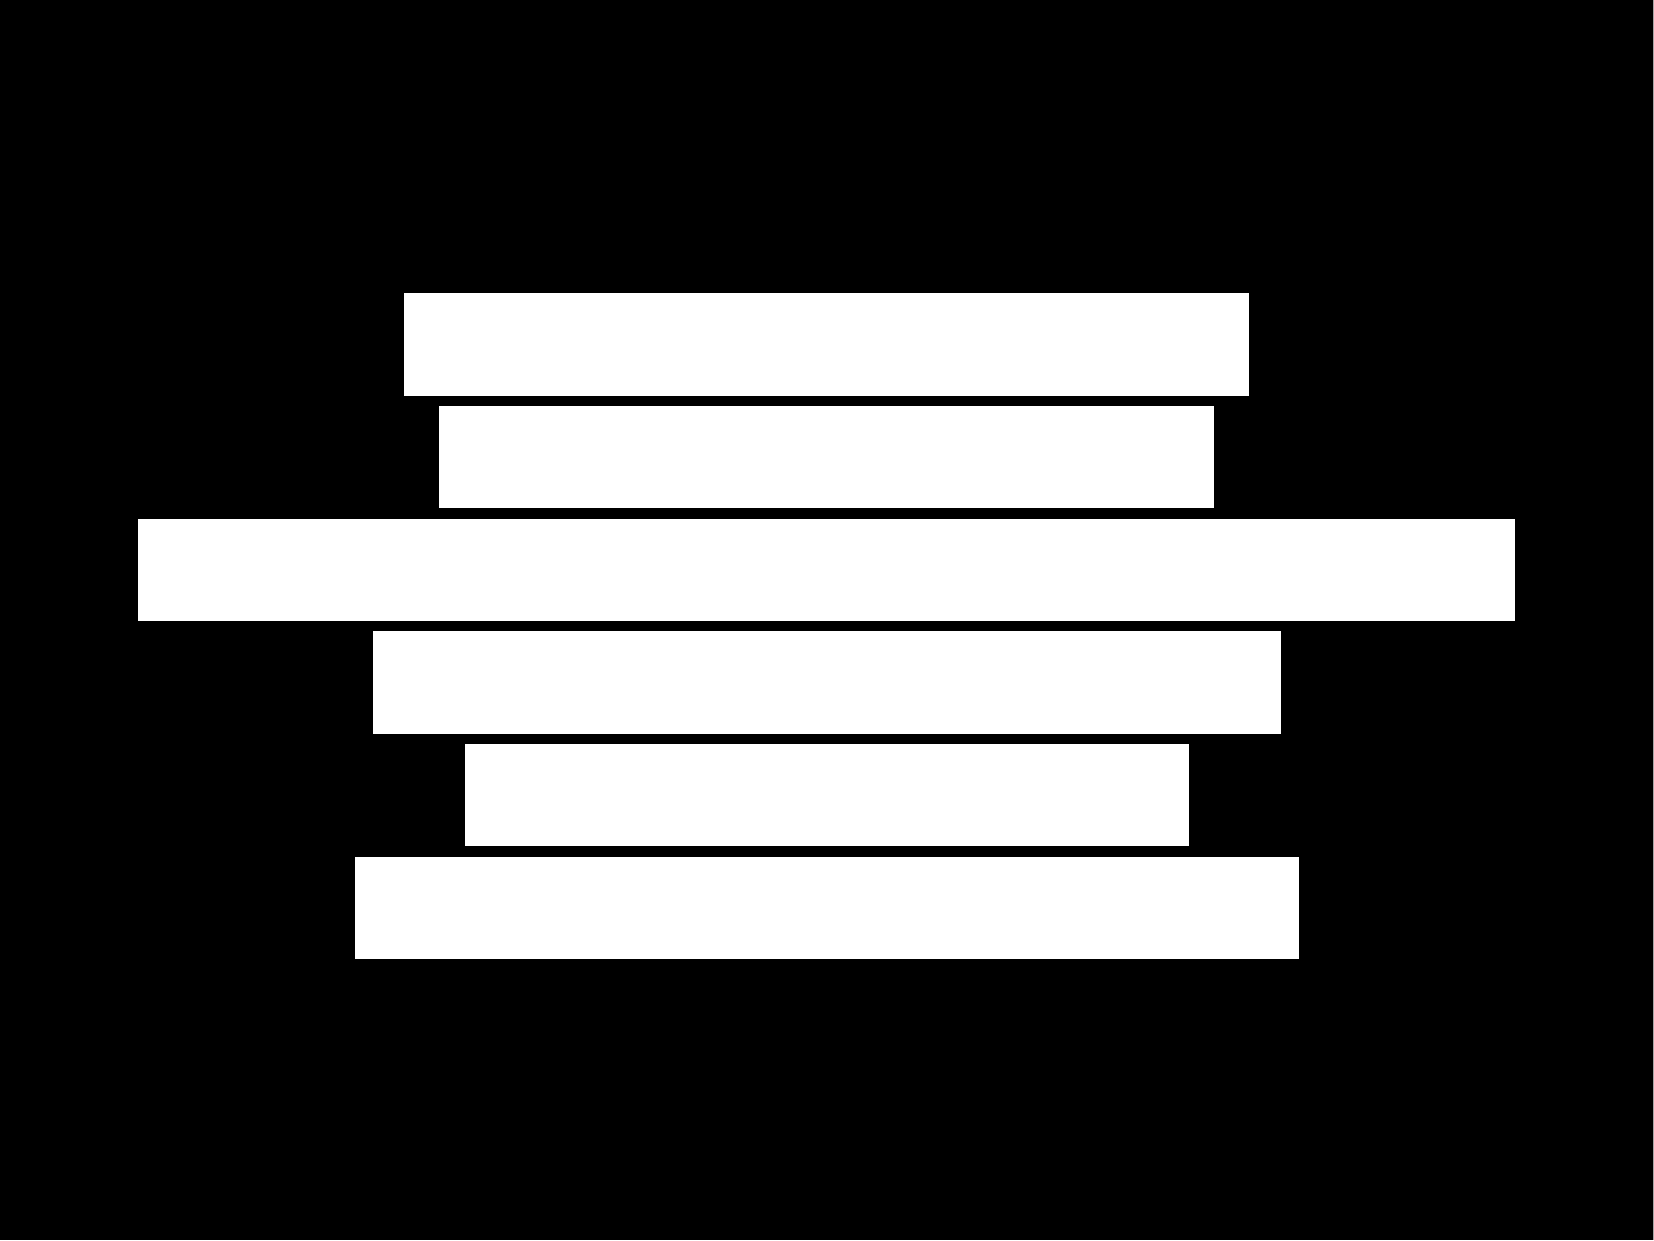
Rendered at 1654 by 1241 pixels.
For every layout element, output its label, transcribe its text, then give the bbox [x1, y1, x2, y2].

subtitle A Terra estremeceu, o sepulcro se abriu E nada vencerá Seu grande amor Óh morte, onde estás, O Rei ressuscitou Ele venceu pra sempre [82, 49, 1571, 1193]
